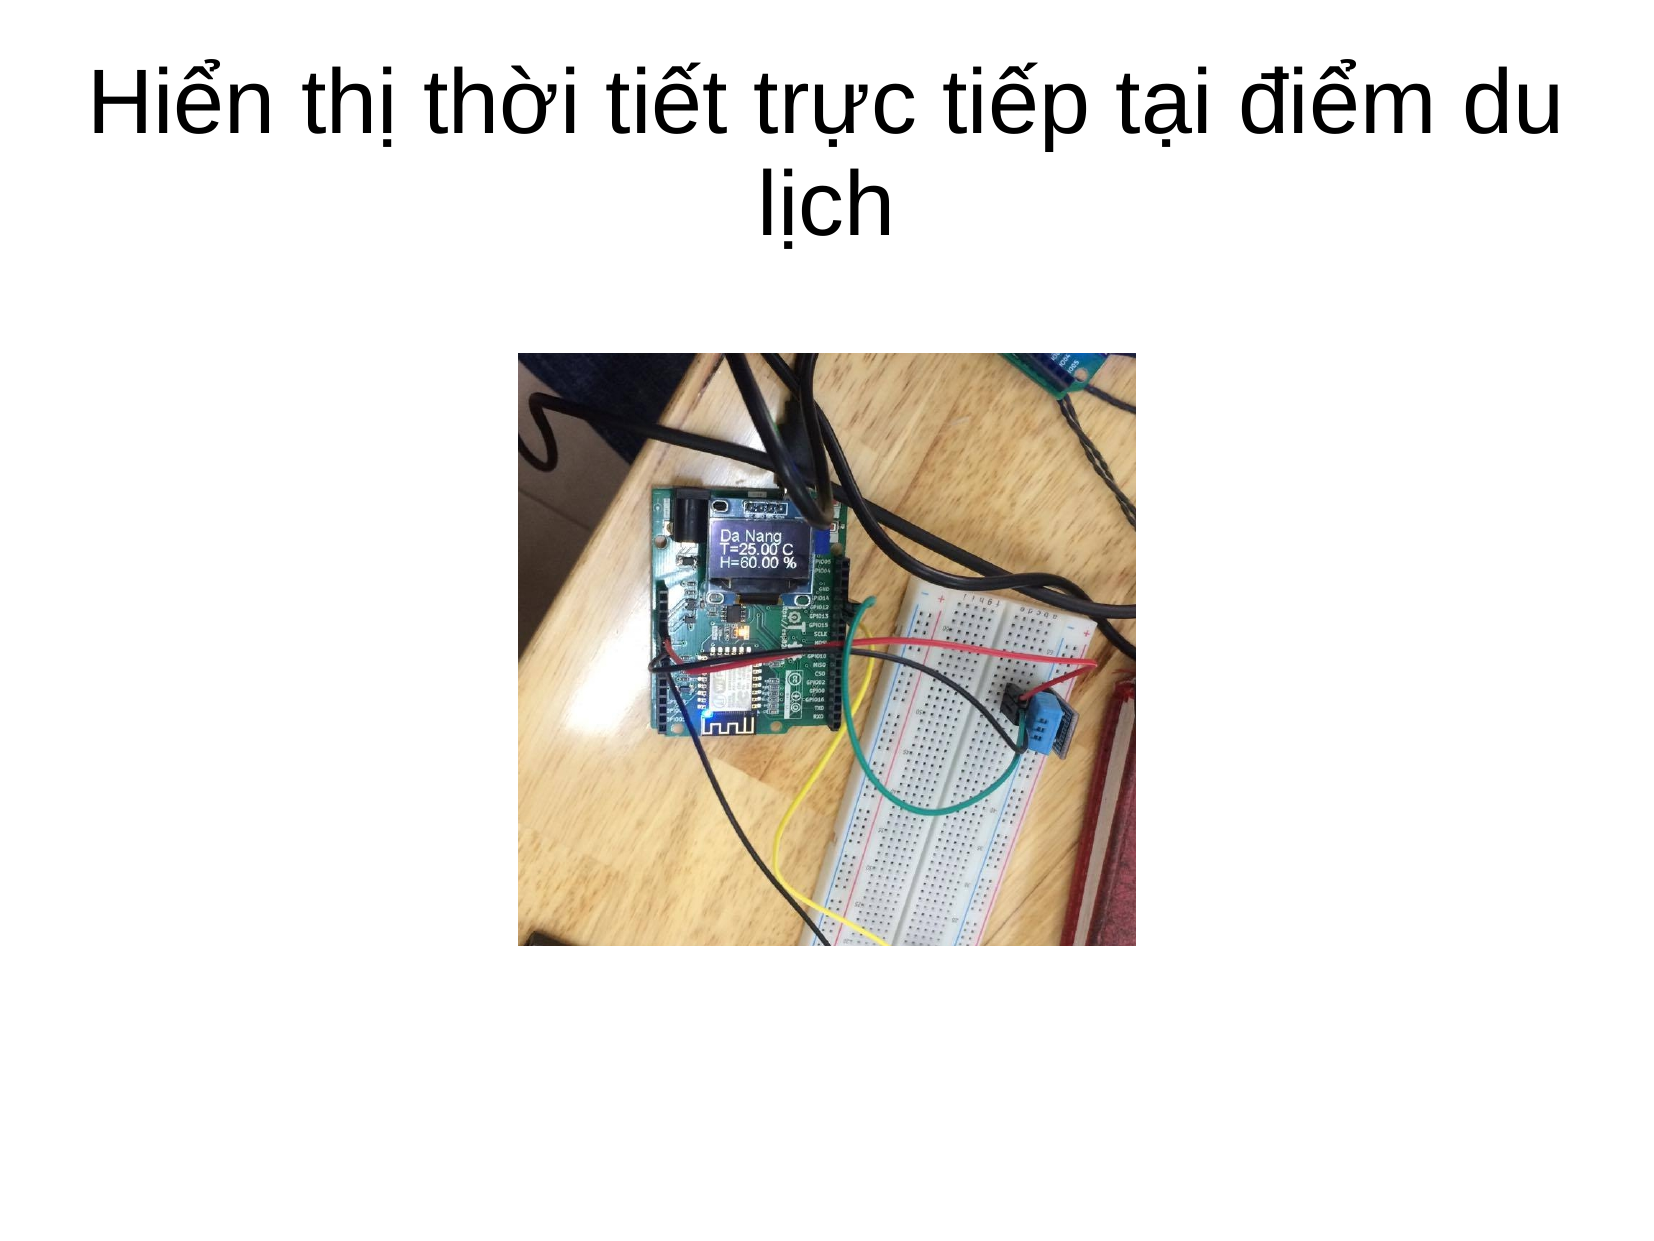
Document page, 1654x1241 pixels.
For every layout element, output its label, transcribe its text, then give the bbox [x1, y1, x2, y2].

title Hiển thị thời tiết trực tiếp tại điểm du lịch [82, 49, 1571, 257]
picture [518, 353, 1136, 946]
